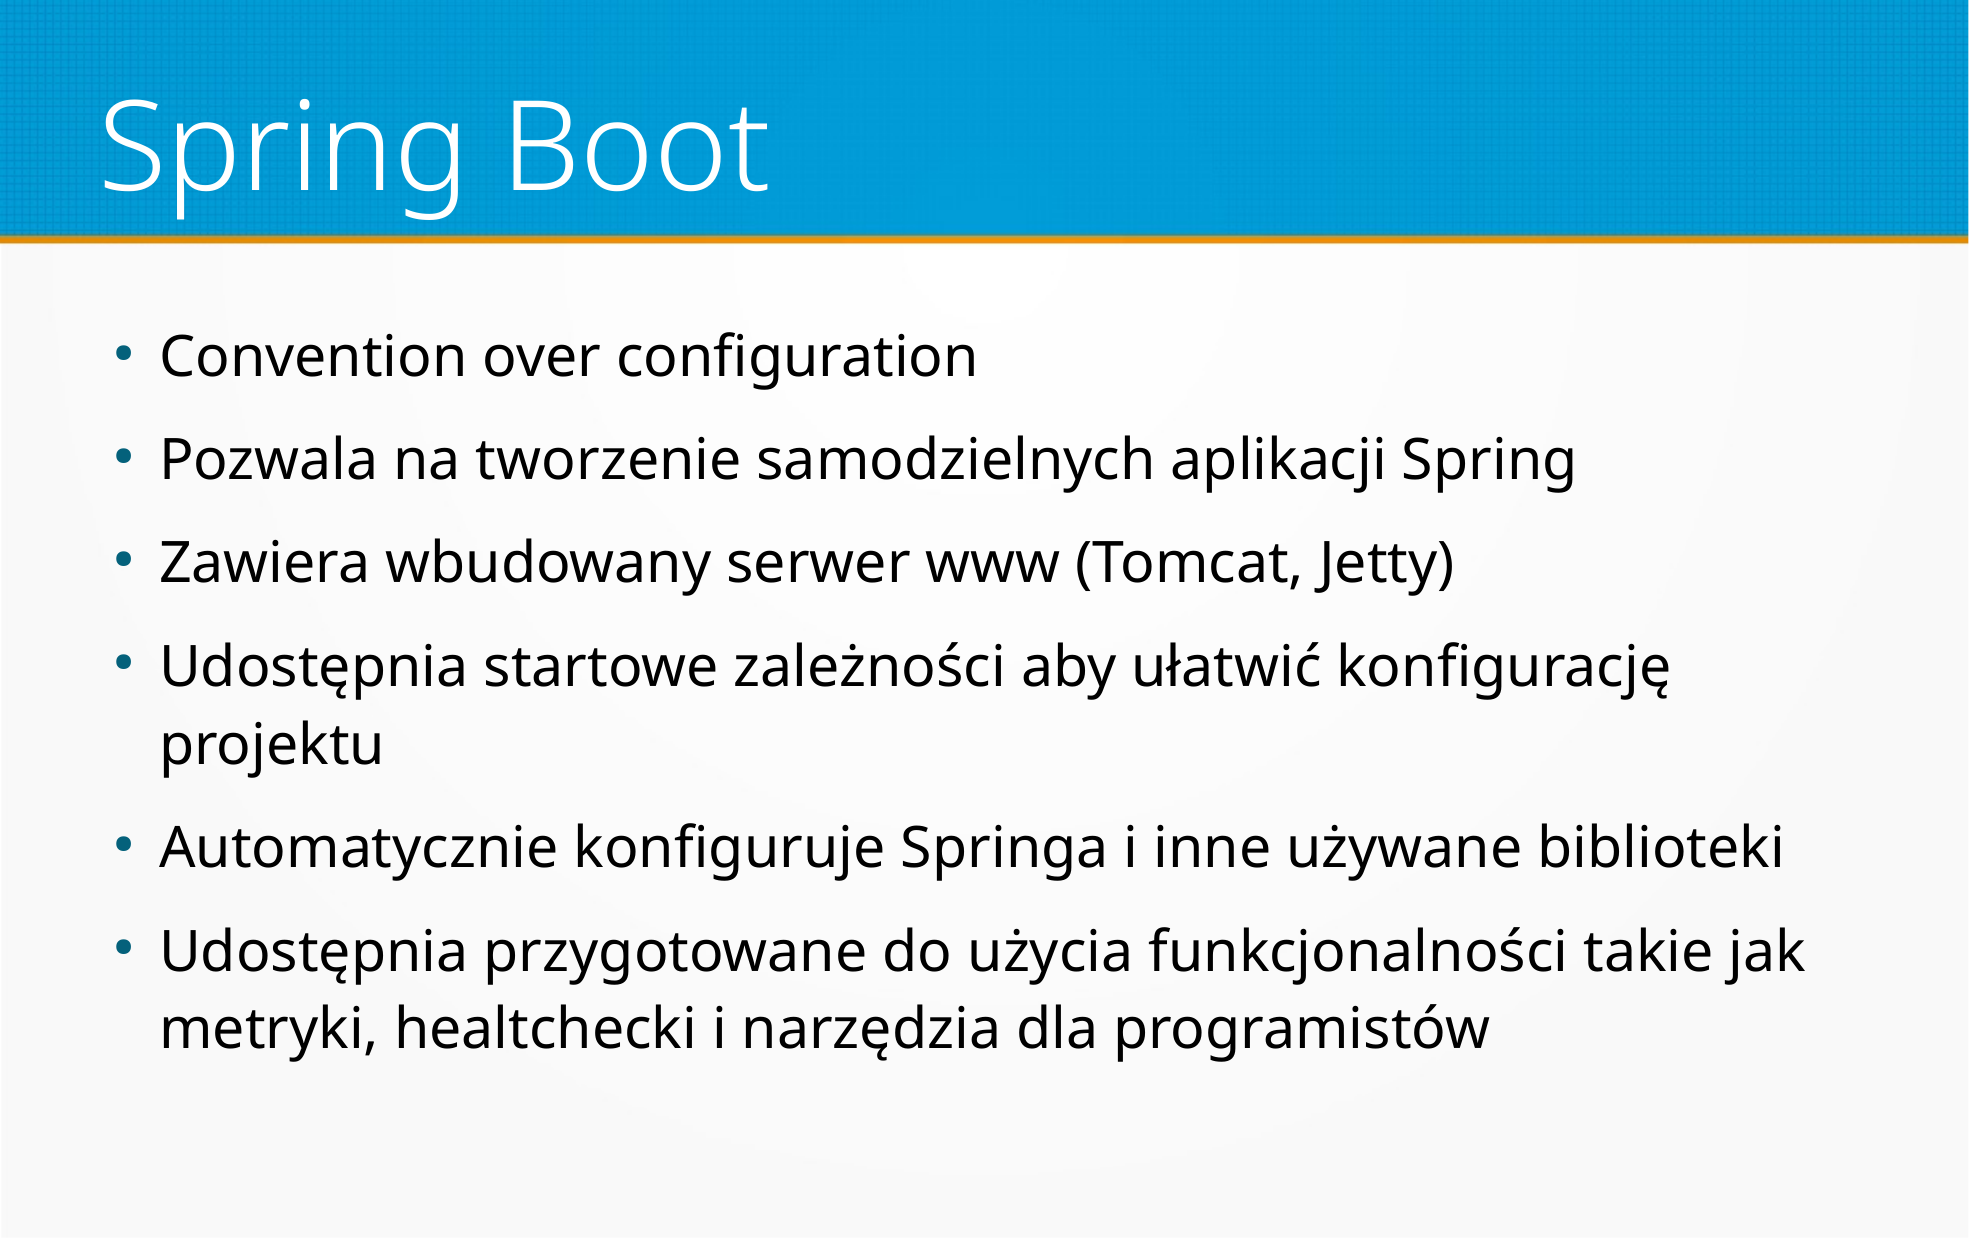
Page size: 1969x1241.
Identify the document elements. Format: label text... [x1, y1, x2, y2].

picture [0, 233, 1969, 1241]
title Spring Boot [98, 19, 1870, 227]
list Convention over configuration Pozwala na tworzenie samodzielnych aplikacji Spring Zawiera wbudowany serwer www (Tomcat, Jetty) Udostępnia startowe zależności aby ułatwić konfigurację projektu Automatycznie konfiguruje Springa i inne używane biblioteki Udostępnia przygotowane do użycia funkcjonalności takie jak metryki, healtchecki i narzędzia dla programistów [98, 315, 1861, 1081]
